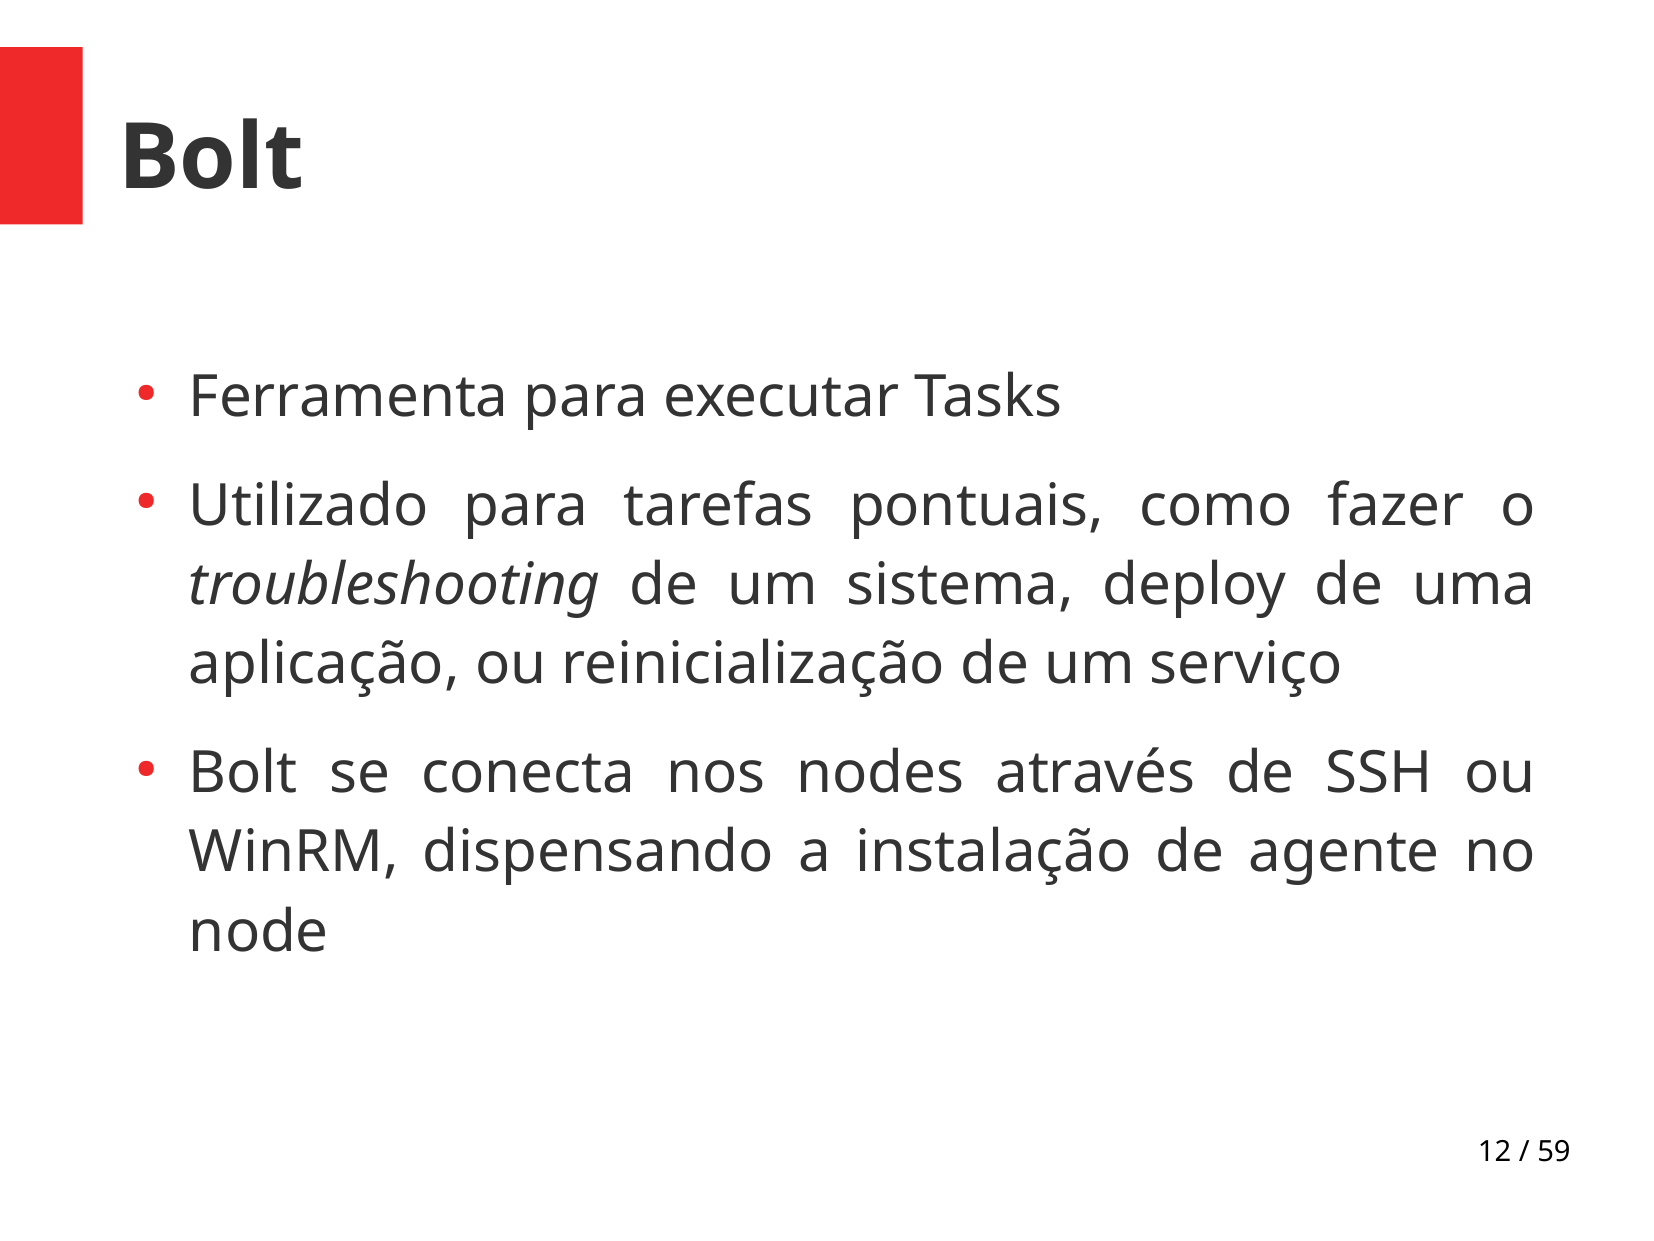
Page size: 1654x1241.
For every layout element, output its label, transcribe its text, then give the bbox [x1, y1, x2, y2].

title Bolt [118, 49, 1571, 257]
list Ferramenta para executar Tasks Utilizado para tarefas pontuais, como fazer o troubleshooting de um sistema, deploy de uma aplicação, ou reinicialização de um serviço Bolt se conecta nos nodes através de SSH ou WinRM, dispensando a instalação de agente no node [118, 354, 1536, 1074]
